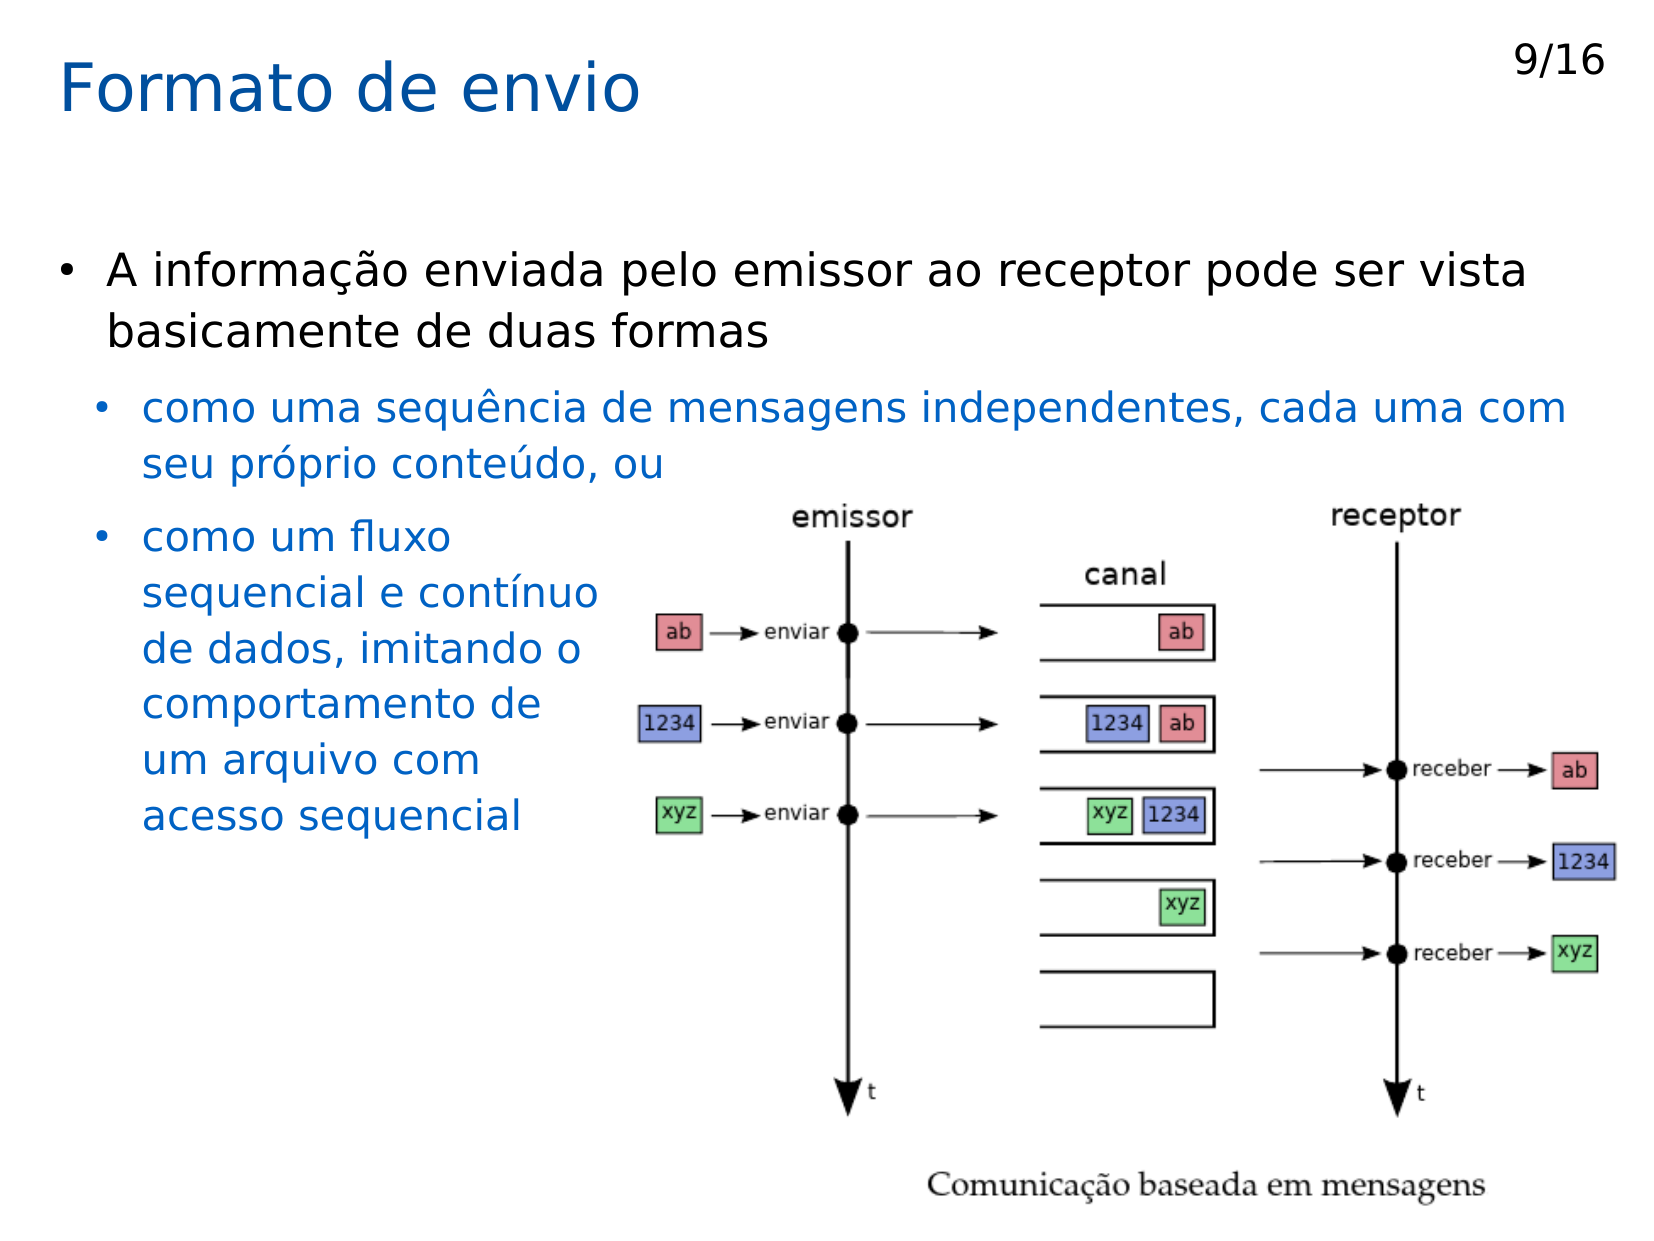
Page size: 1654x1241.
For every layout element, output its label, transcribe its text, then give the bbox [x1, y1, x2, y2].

picture [629, 487, 1624, 1211]
title Formato de envio [59, 29, 1459, 148]
list A informação enviada pelo emissor ao receptor pode ser vista basicamente de duas formas como uma sequência de mensagens independentes, cada uma com seu próprio conteúdo, ou como um fluxo sequencial e contínuo de dados, imitando o comportamento de um arquivo com acesso sequencial [59, 236, 1595, 1211]
